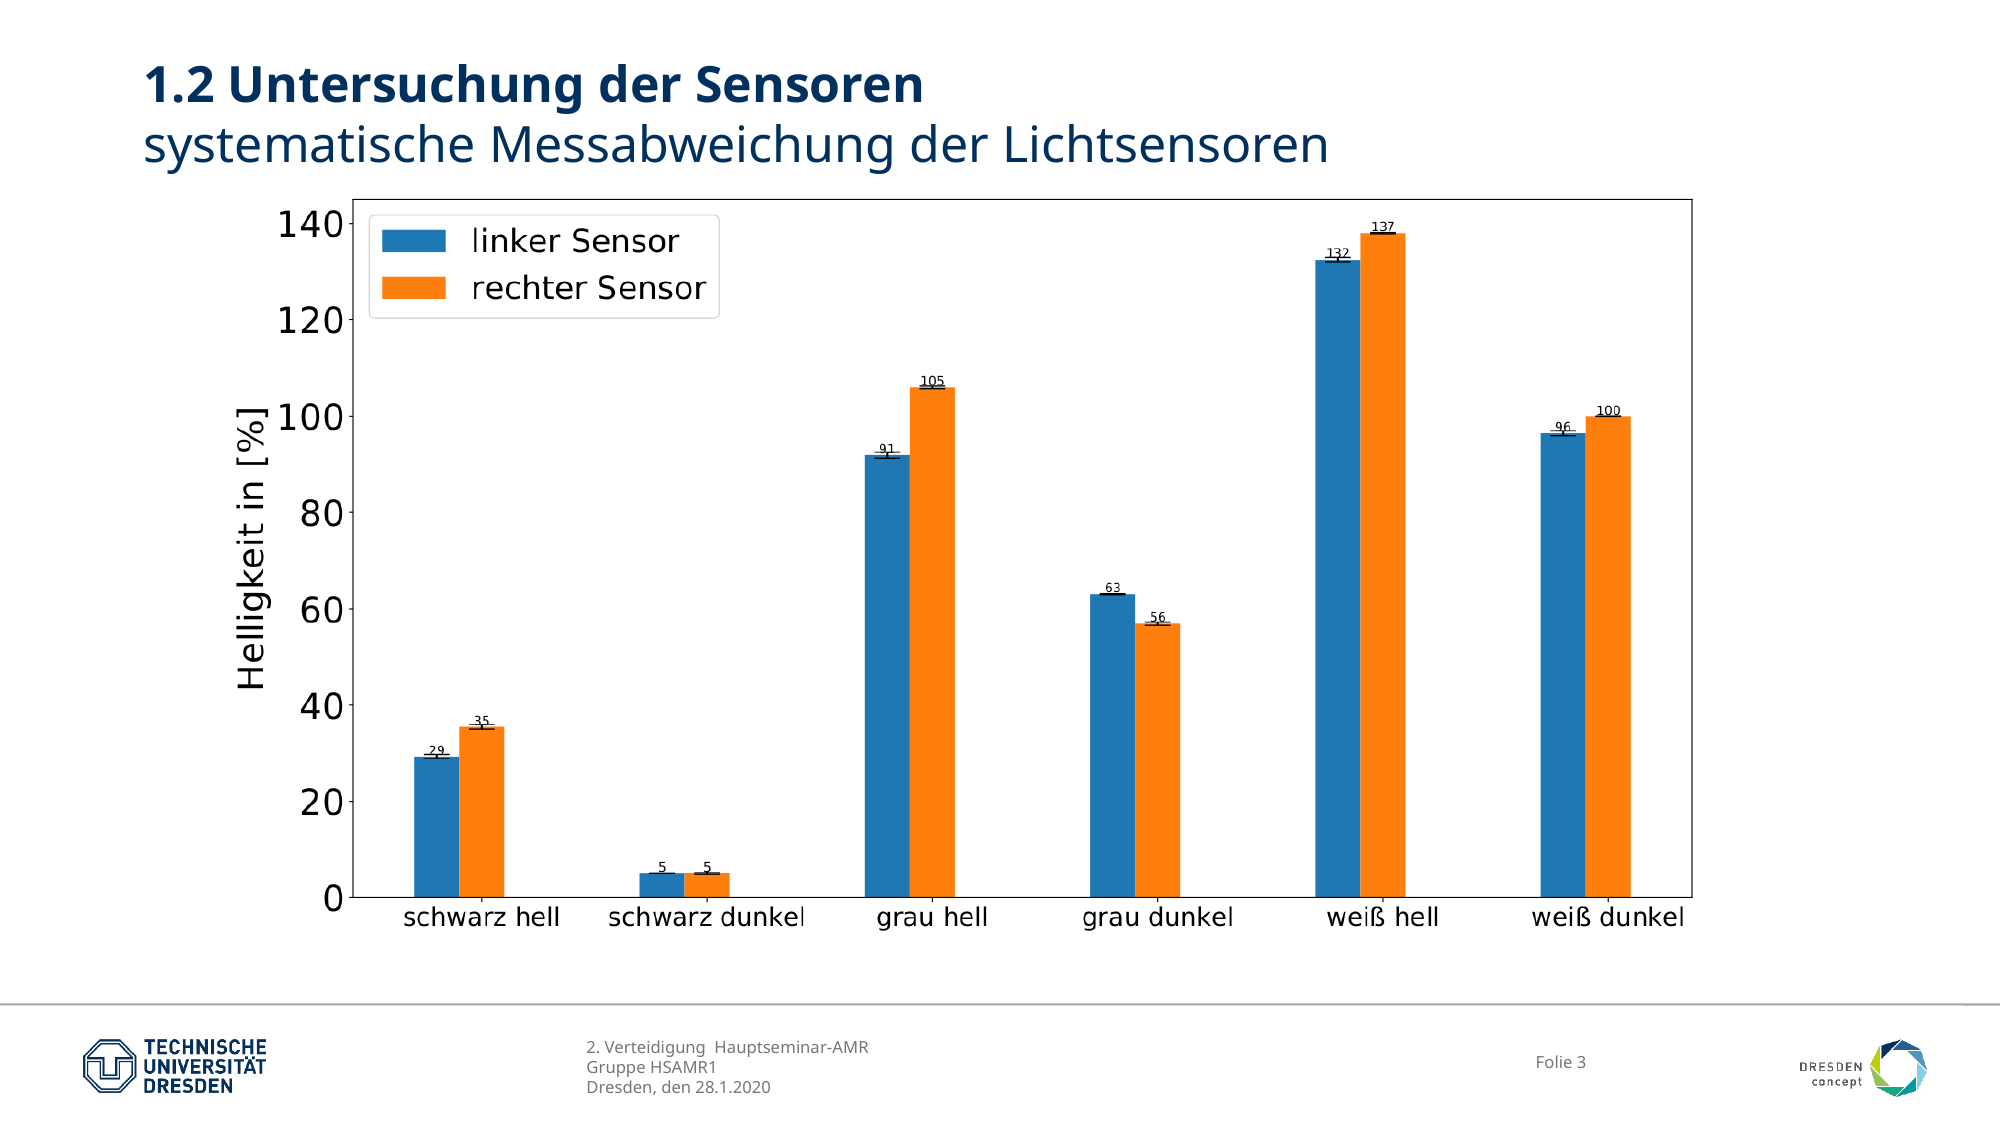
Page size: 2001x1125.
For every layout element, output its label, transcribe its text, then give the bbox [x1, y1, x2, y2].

picture [1800, 1039, 1927, 1097]
picture [83, 1039, 266, 1093]
picture [137, 90, 1863, 997]
title 1.2 Untersuchung der Sensoren systematische Messabweichung der Lichtsensoren [143, 56, 1880, 169]
